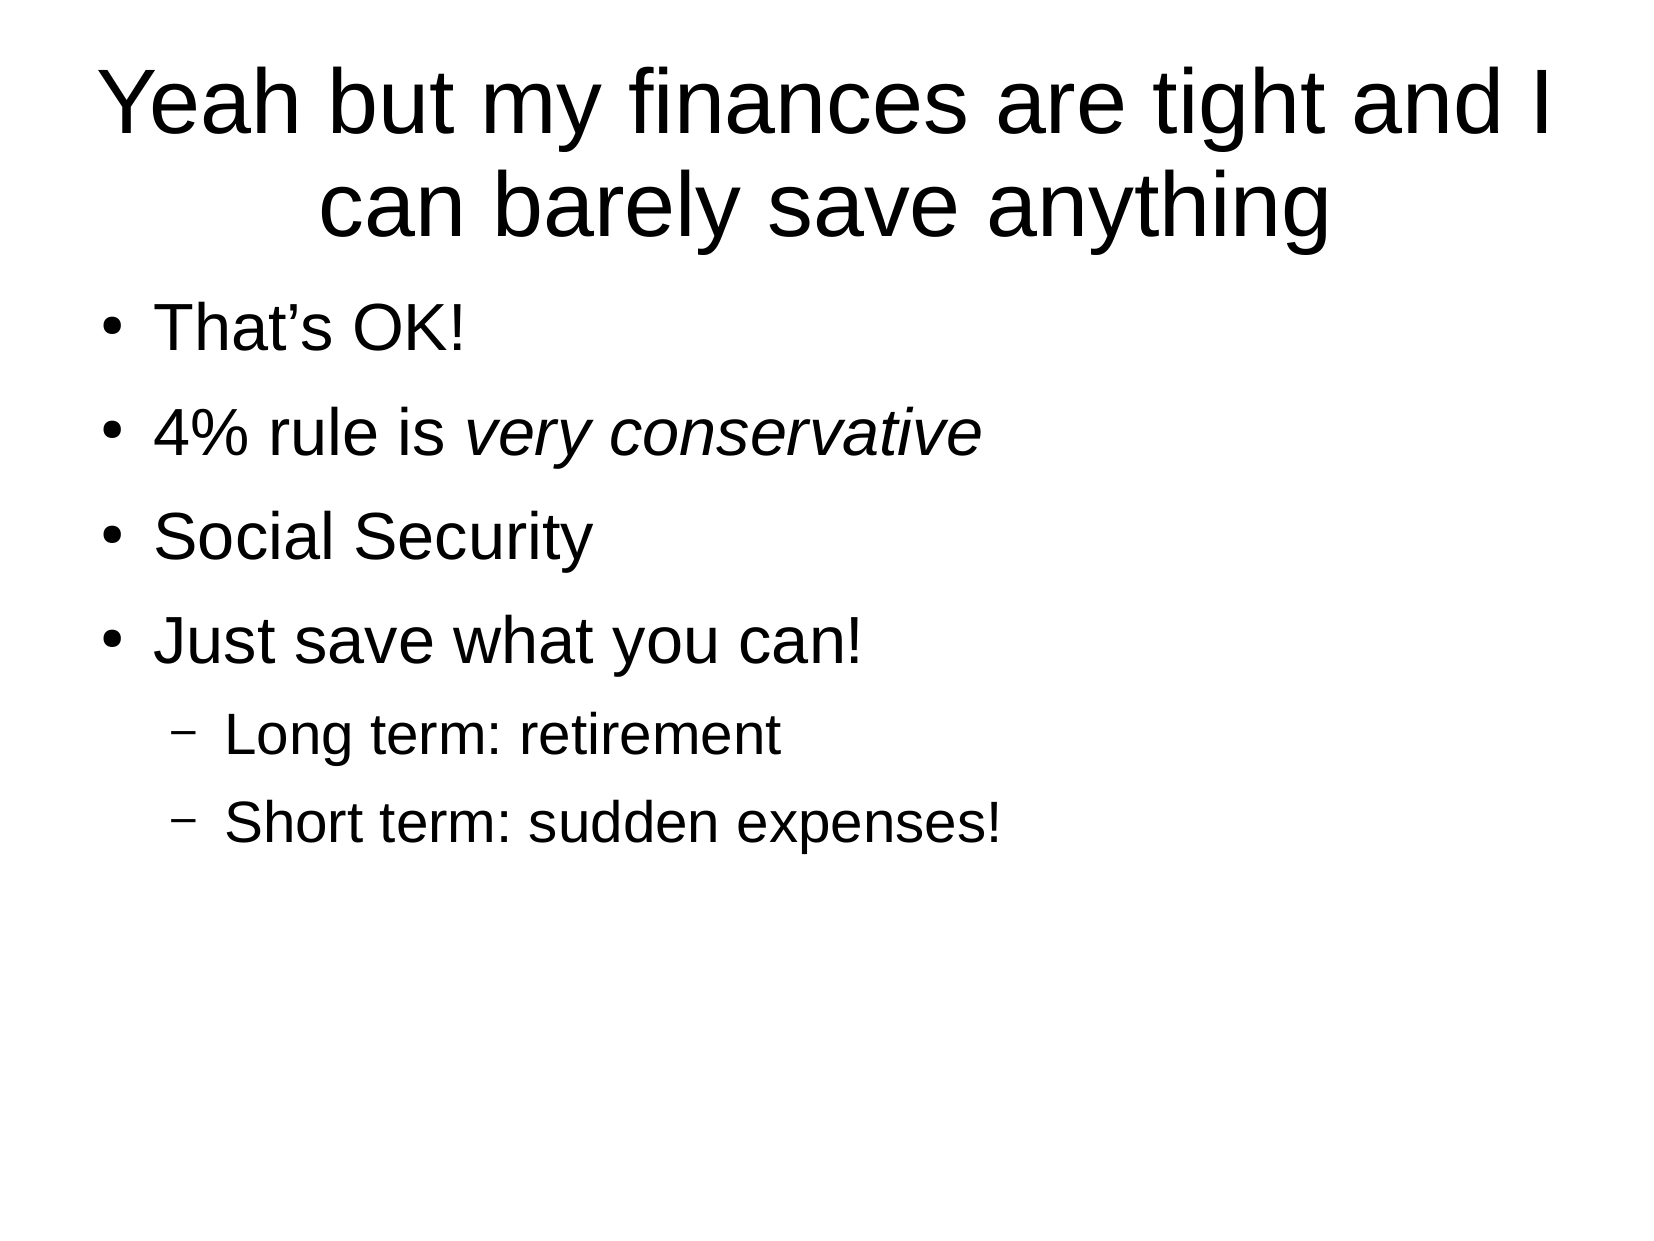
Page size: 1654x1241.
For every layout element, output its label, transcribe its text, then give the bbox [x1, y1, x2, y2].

title Yeah but my finances are tight and I can barely save anything [82, 0, 1571, 290]
list That’s OK! 4% rule is very conservative Social Security Just save what you can! Long term: retirement Short term: sudden expenses! [82, 290, 1571, 1182]
